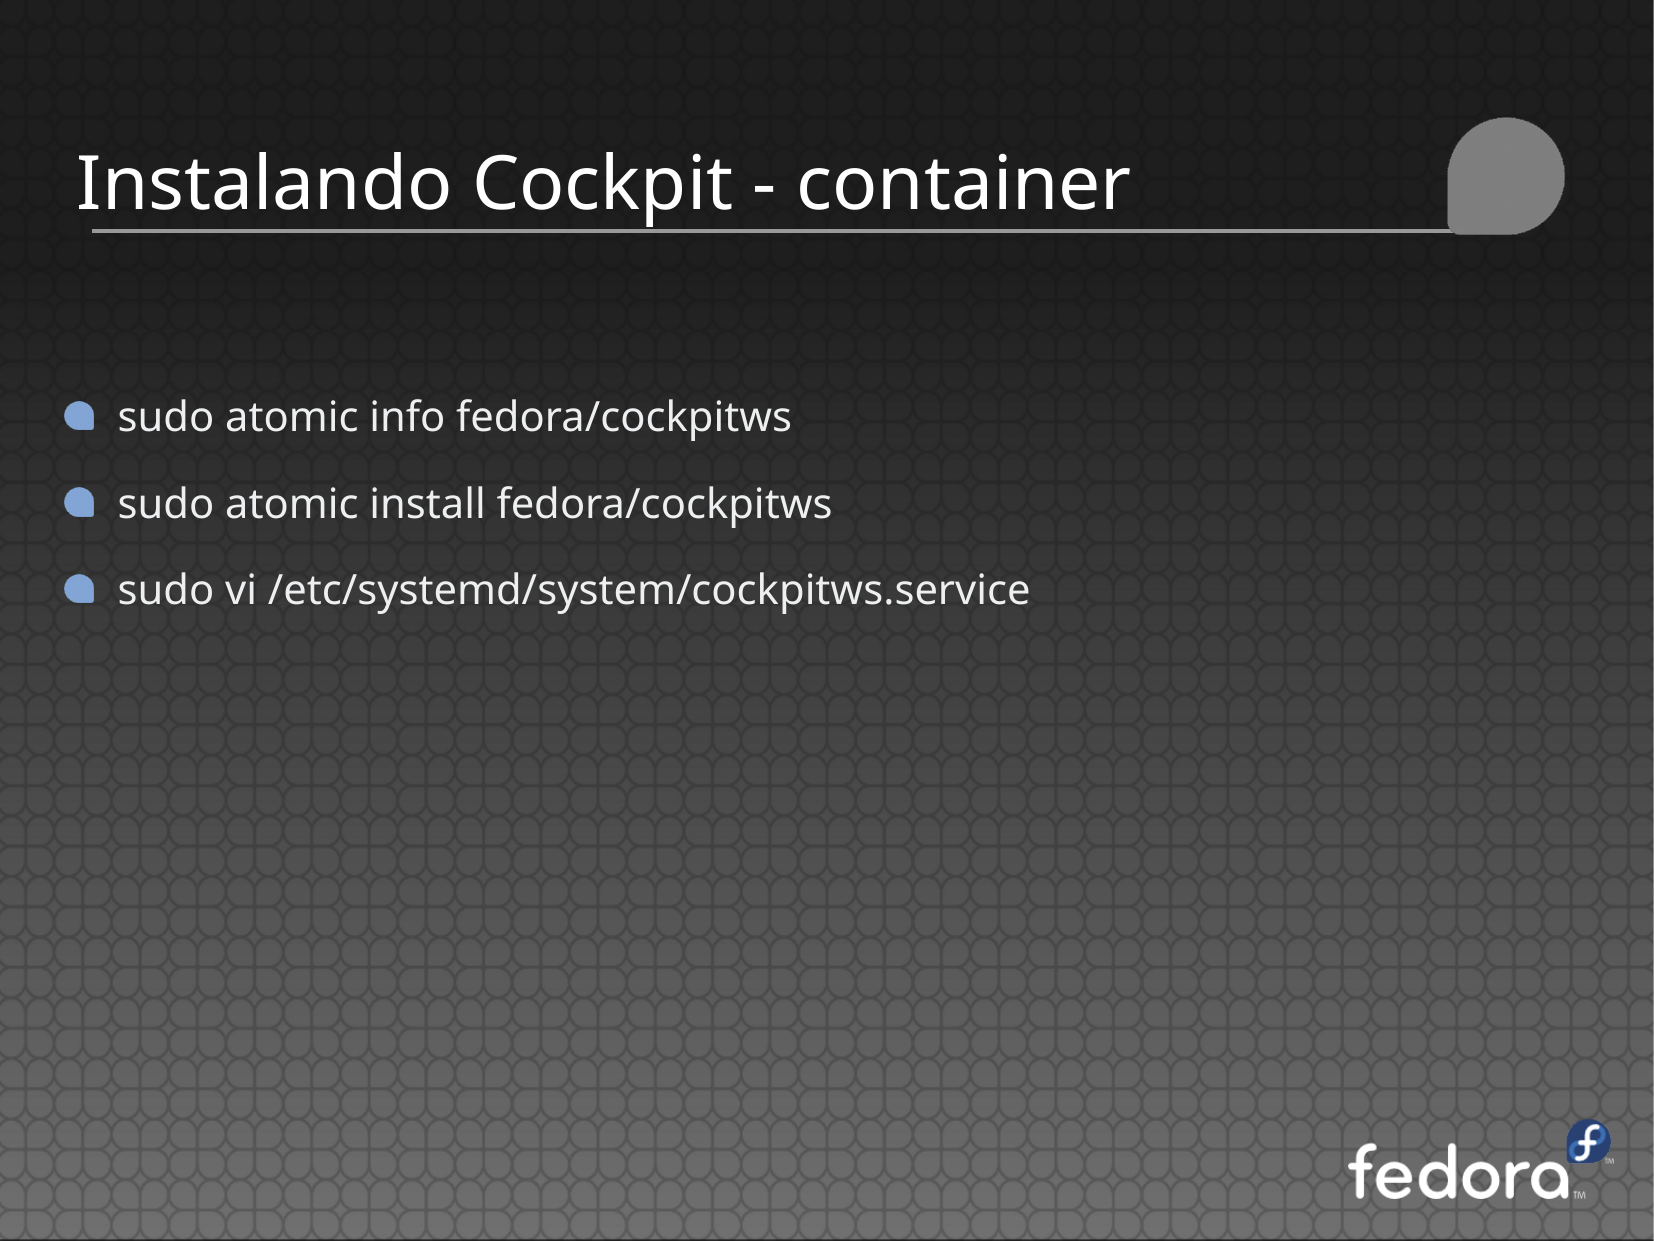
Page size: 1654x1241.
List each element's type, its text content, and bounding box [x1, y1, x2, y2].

title Instalando Cockpit - container [76, 112, 1566, 249]
list sudo atomic info fedora/cockpitws sudo atomic install fedora/cockpitws sudo vi /etc/systemd/system/cockpitws.service [46, 300, 1536, 1241]
picture [0, 0, 1654, 1241]
